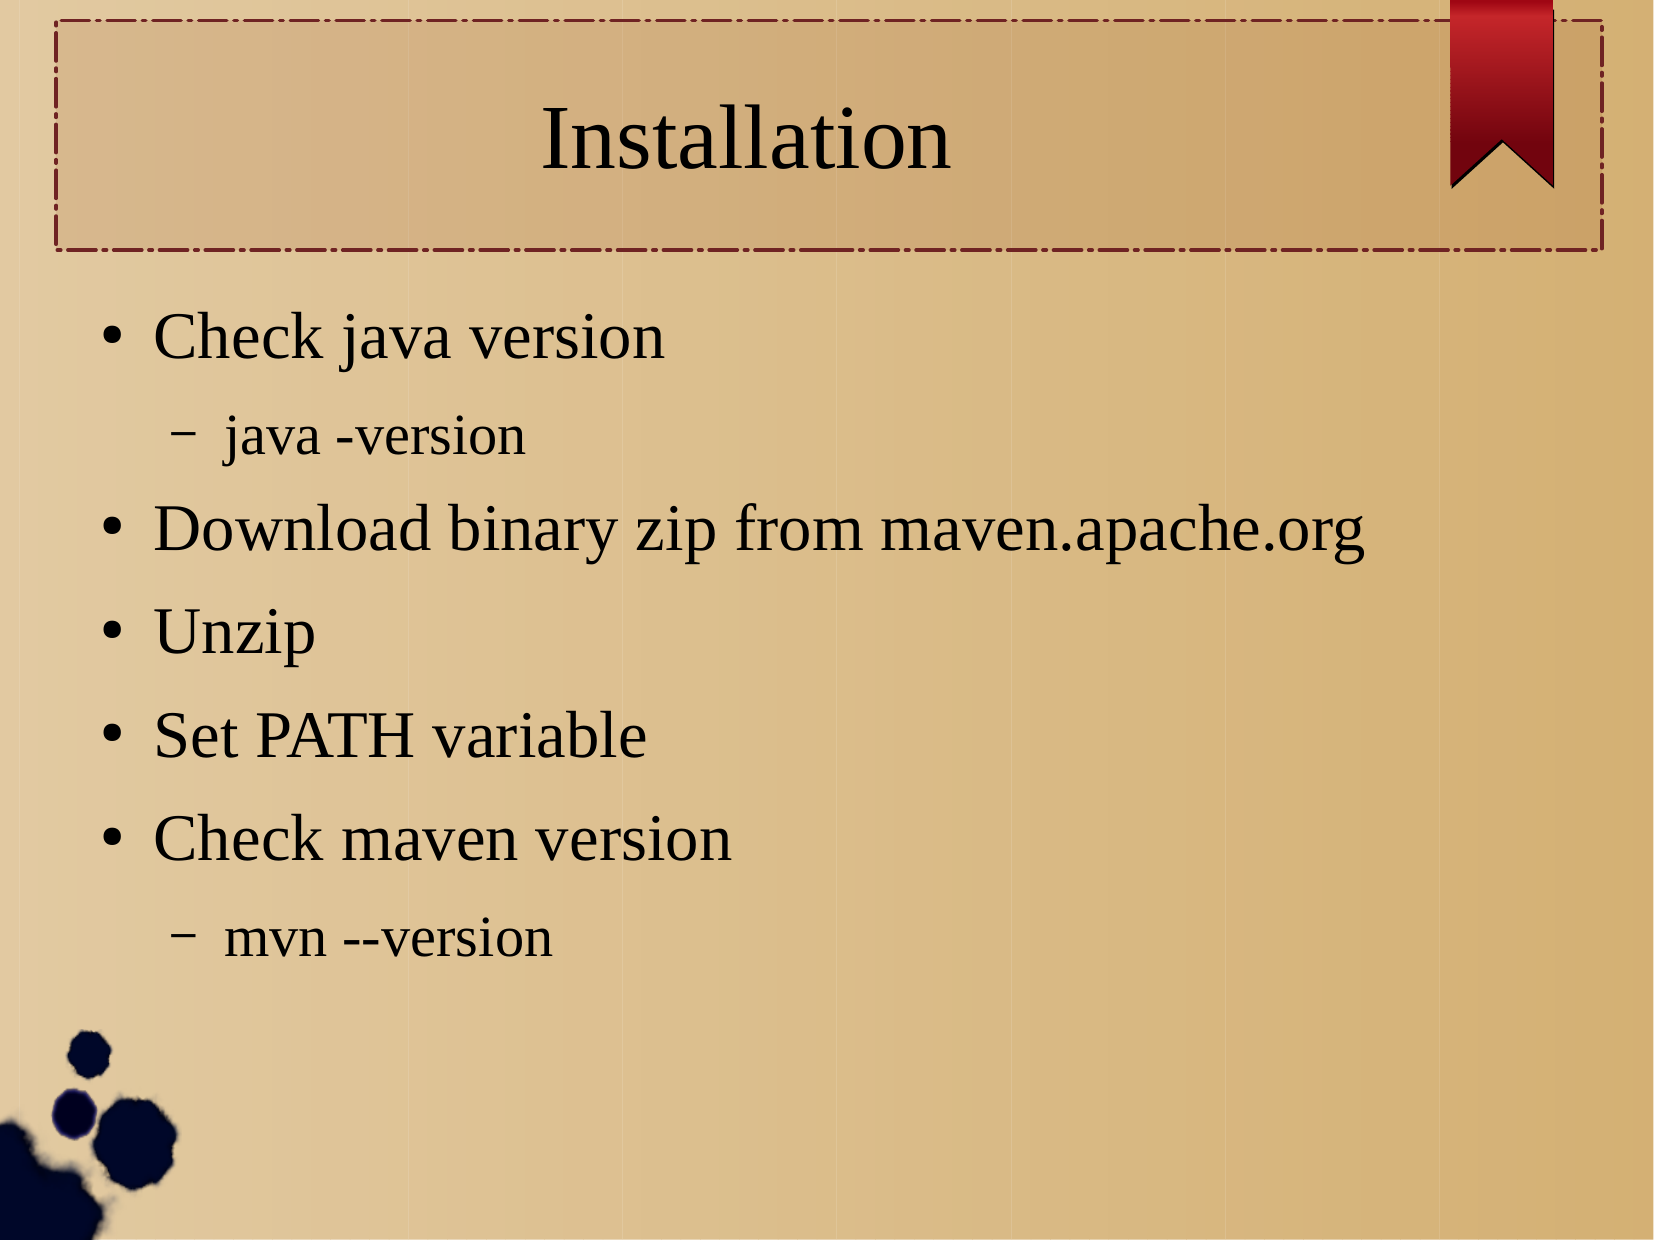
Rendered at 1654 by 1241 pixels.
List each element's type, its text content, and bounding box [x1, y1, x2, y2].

title Installation [82, 47, 1412, 229]
list Check java version java -version Download binary zip from maven.apache.org Unzip Set PATH variable Check maven version mvn --version [82, 299, 1571, 1019]
